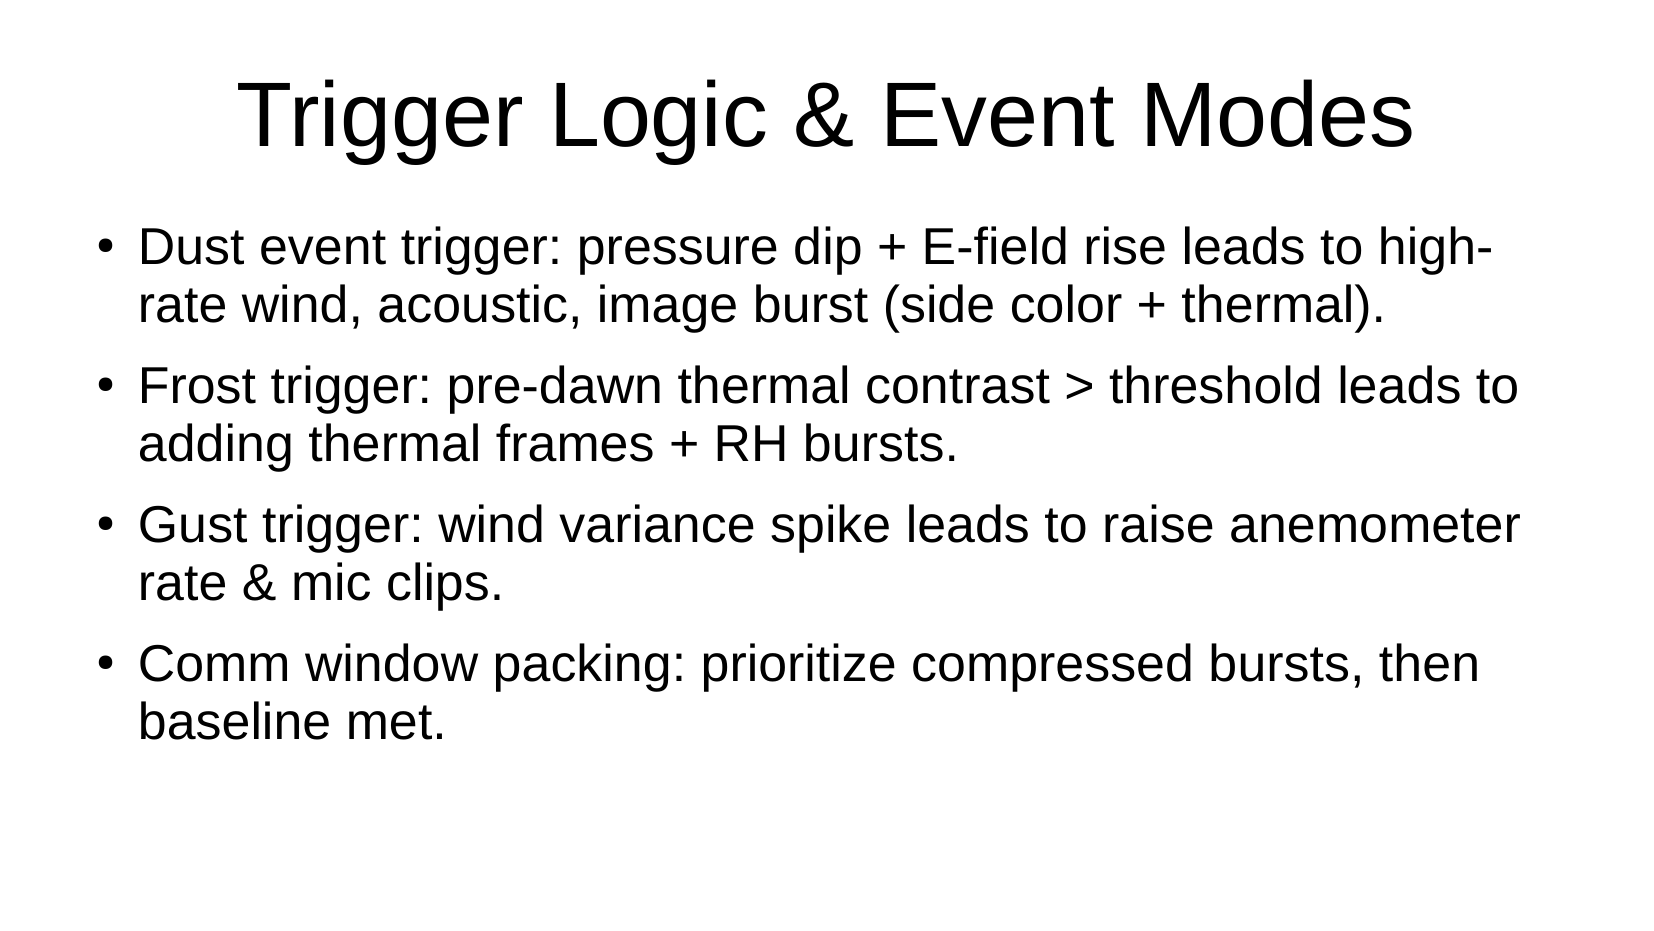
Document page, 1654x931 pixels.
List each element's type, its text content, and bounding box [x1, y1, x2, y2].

title Trigger Logic & Event Modes [82, 37, 1571, 193]
list Dust event trigger: pressure dip + E-field rise leads to high-rate wind, acoustic, image burst (side color + thermal). Frost trigger: pre-dawn thermal contrast > threshold leads to adding thermal frames + RH bursts. Gust trigger: wind variance spike leads to raise anemometer rate & mic clips. Comm window packing: prioritize compressed bursts, then baseline met. [82, 217, 1571, 758]
